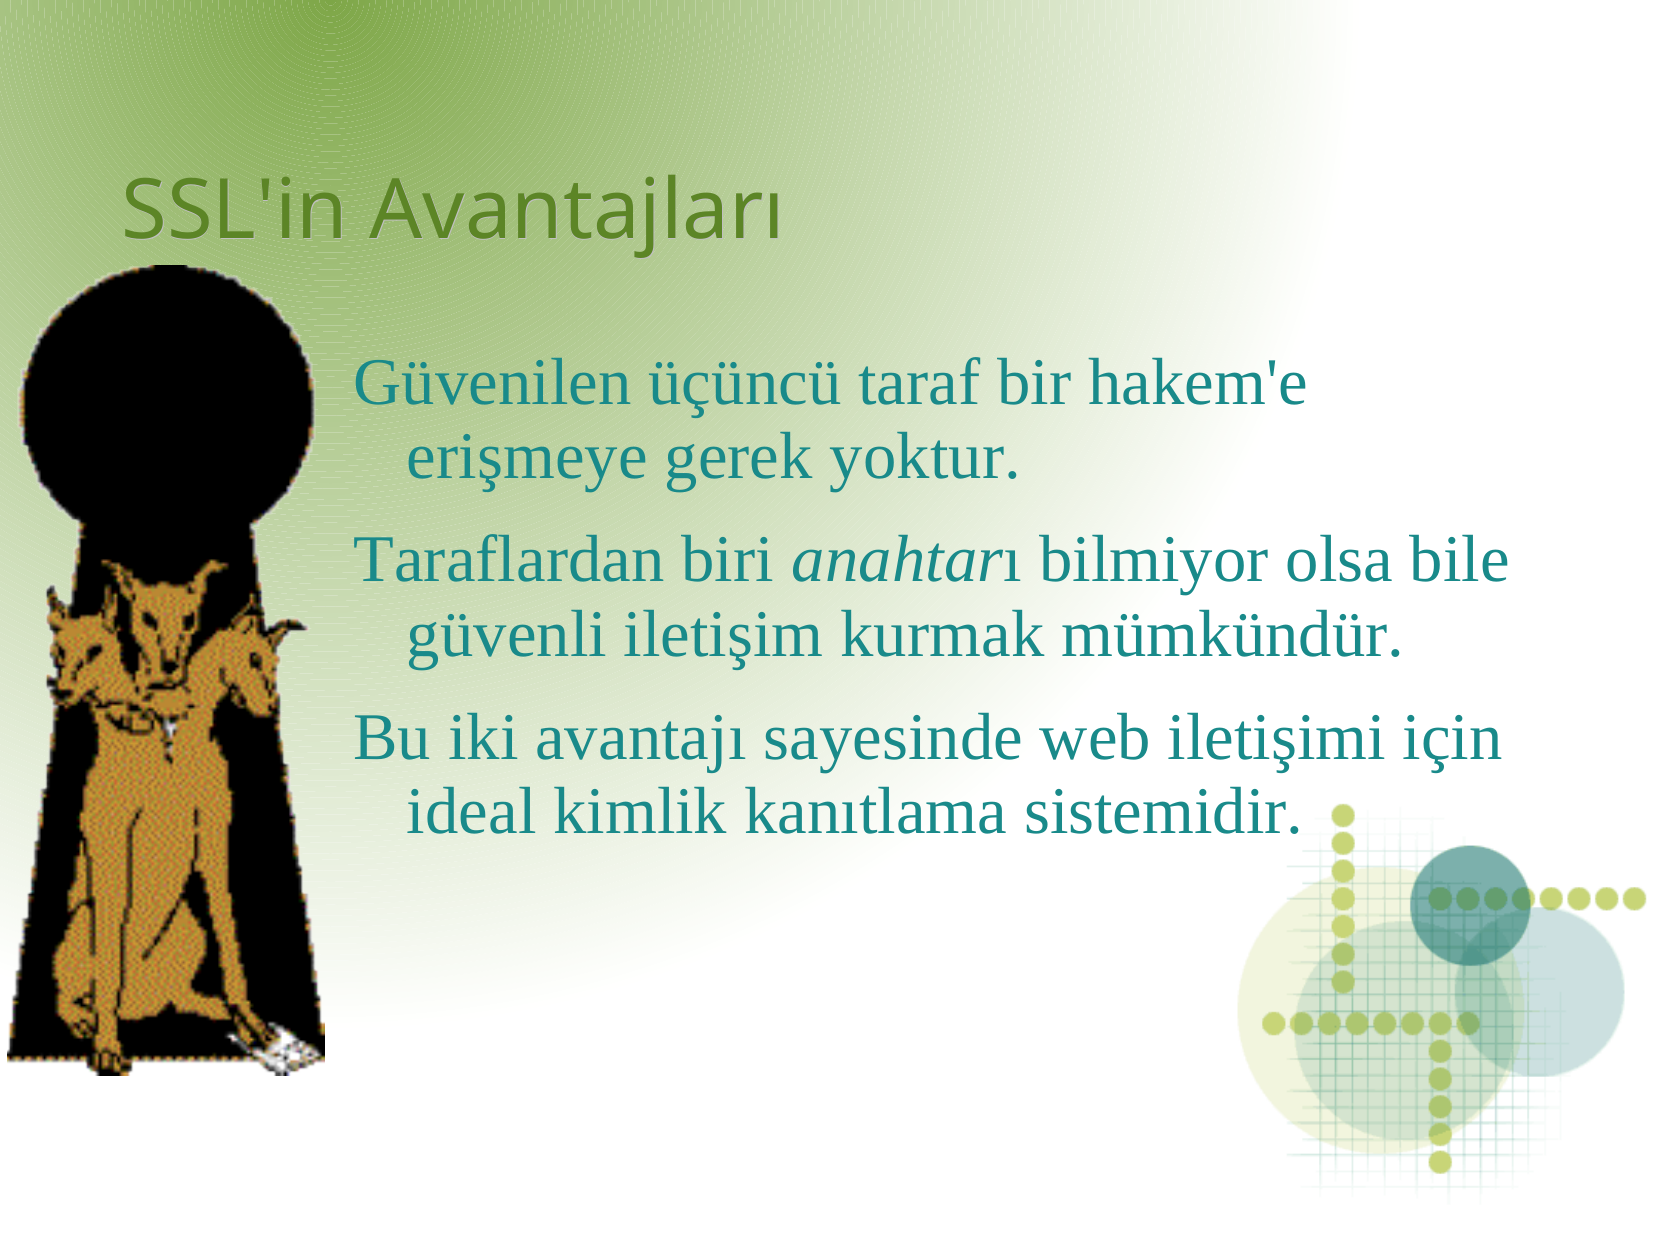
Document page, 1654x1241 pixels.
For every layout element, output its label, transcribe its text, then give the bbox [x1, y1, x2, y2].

title SSL'in Avantajları [121, 102, 1534, 311]
picture [7, 265, 325, 1076]
list Güvenilen üçüncü taraf bir hakem'e erişmeye gerek yoktur. Taraflardan biri anahtarı bilmiyor olsa bile güvenli iletişim kurmak mümkündür. Bu iki avantajı sayesinde web iletişimi için ideal kimlik kanıtlama sistemidir. [335, 344, 1534, 1127]
picture [1224, 792, 1654, 1211]
